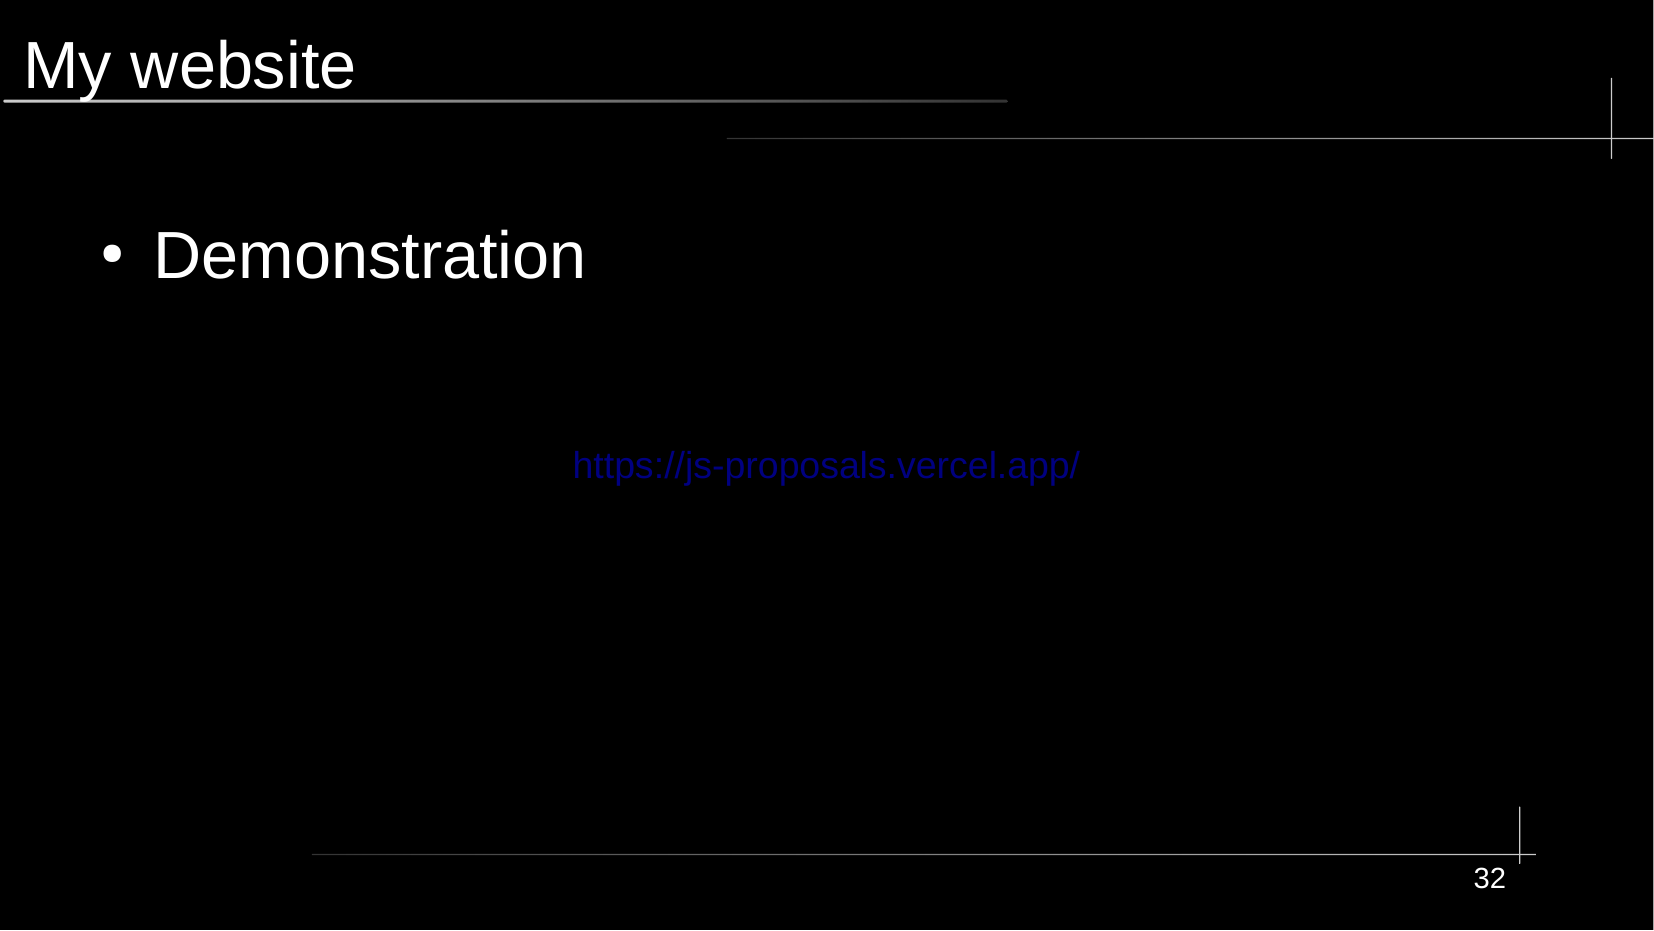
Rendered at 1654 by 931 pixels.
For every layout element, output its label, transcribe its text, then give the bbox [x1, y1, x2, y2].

title My website [23, 11, 1589, 119]
text_box https://js-proposals.vercel.app/ [558, 436, 1097, 494]
list Demonstration [82, 217, 1571, 758]
